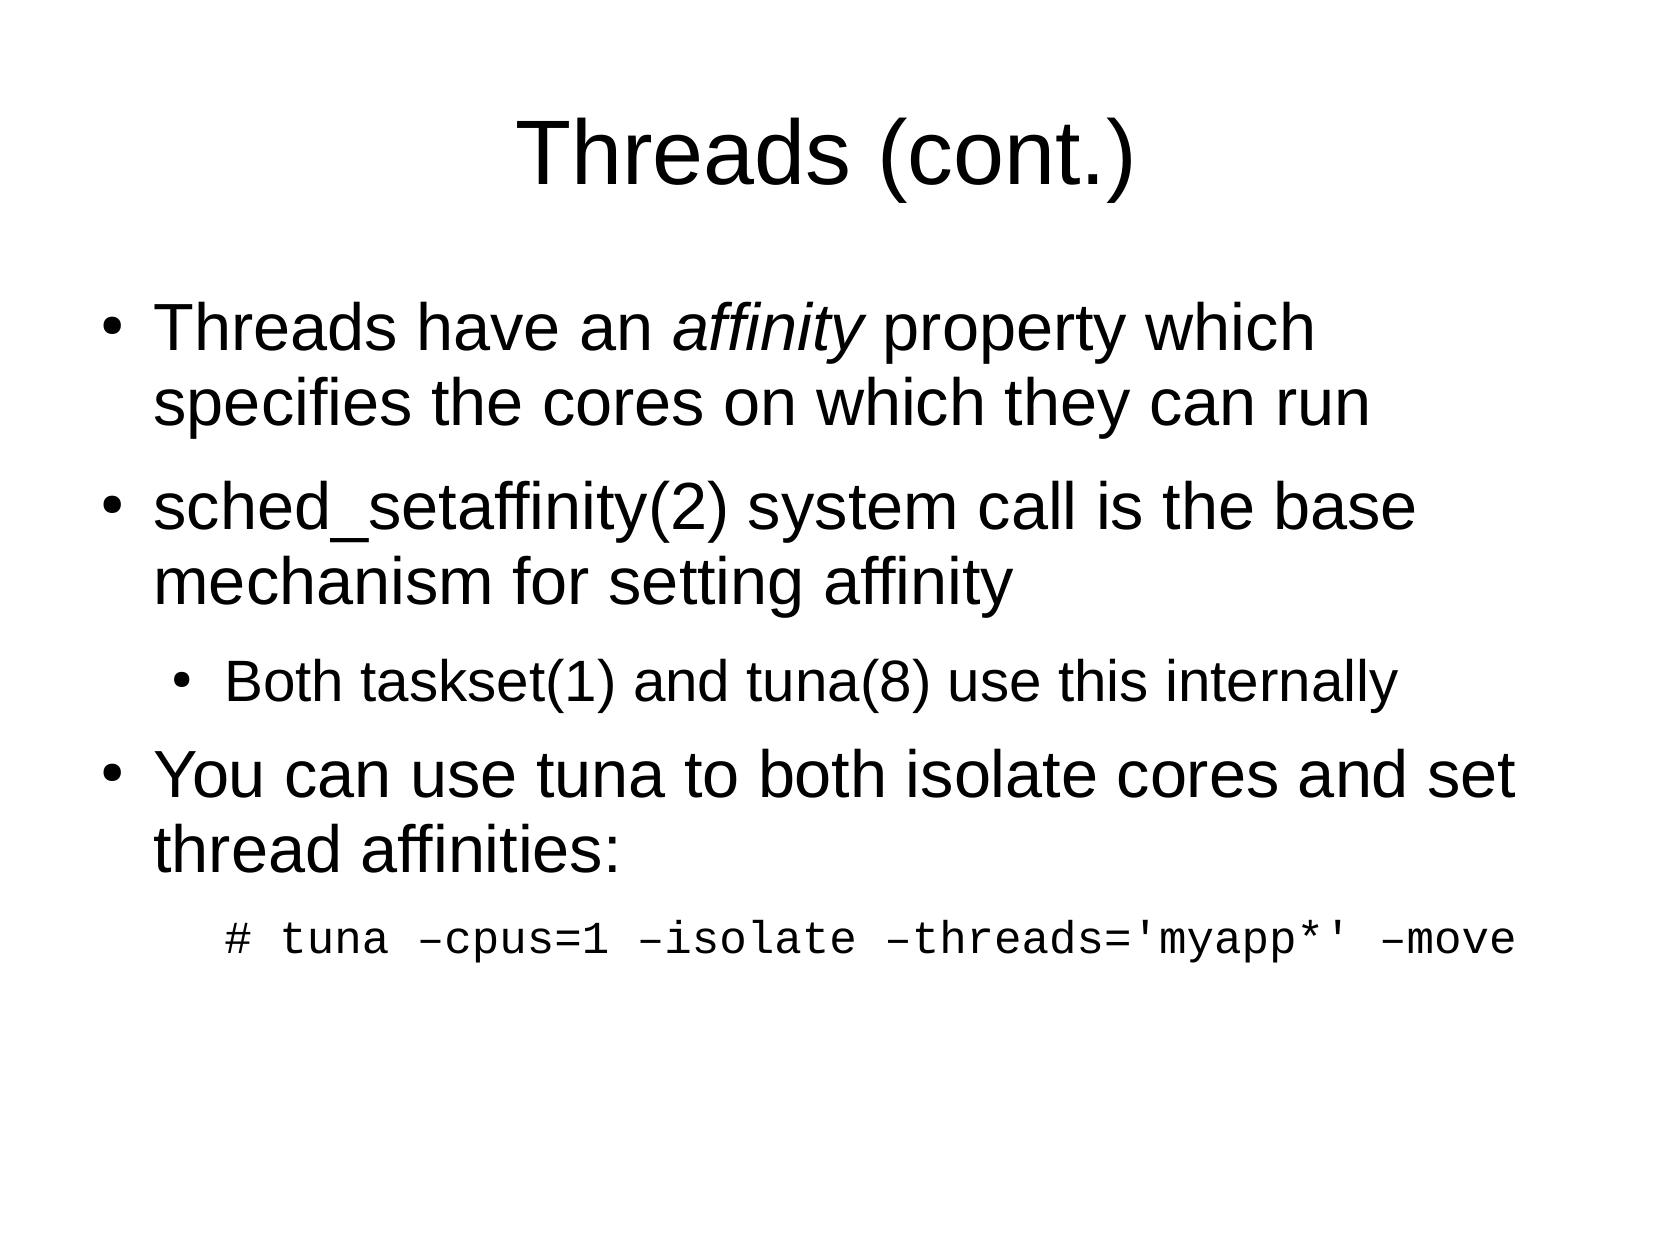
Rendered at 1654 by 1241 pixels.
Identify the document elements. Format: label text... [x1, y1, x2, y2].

title Threads (cont.) [82, 56, 1571, 250]
list Threads have an affinity property which specifies the cores on which they can run sched_setaffinity(2) system call is the base mechanism for setting affinity Both taskset(1) and tuna(8) use this internally You can use tuna to both isolate cores and set thread affinities: # tuna –cpus=1 –isolate –threads='myapp*' –move [82, 290, 1571, 1094]
